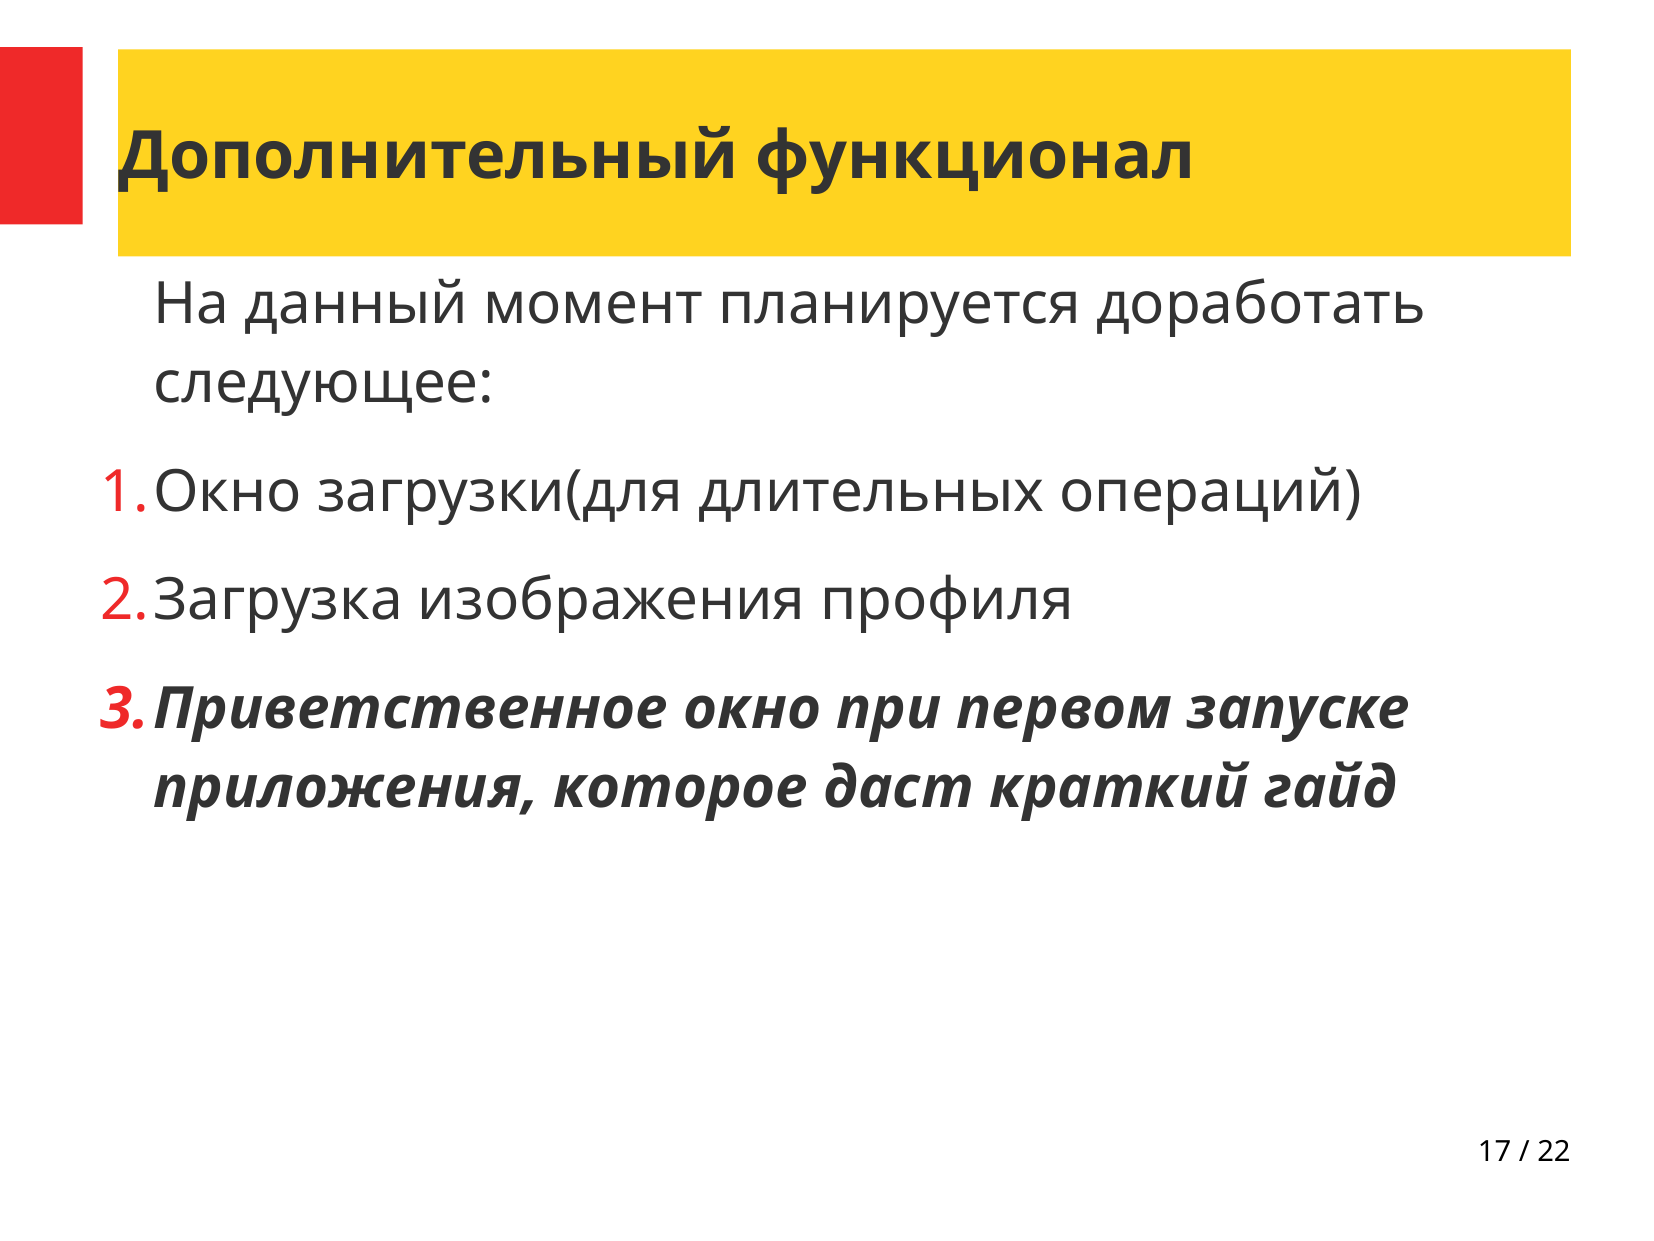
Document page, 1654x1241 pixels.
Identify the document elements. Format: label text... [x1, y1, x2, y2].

list На данный момент планируется доработать следующее: Окно загрузки(для длительных операций) Загрузка изображения профиля Приветственное окно при первом запуске приложения, которое даст краткий гайд [82, 261, 1595, 1063]
title Дополнительный функционал [118, 49, 1571, 257]
